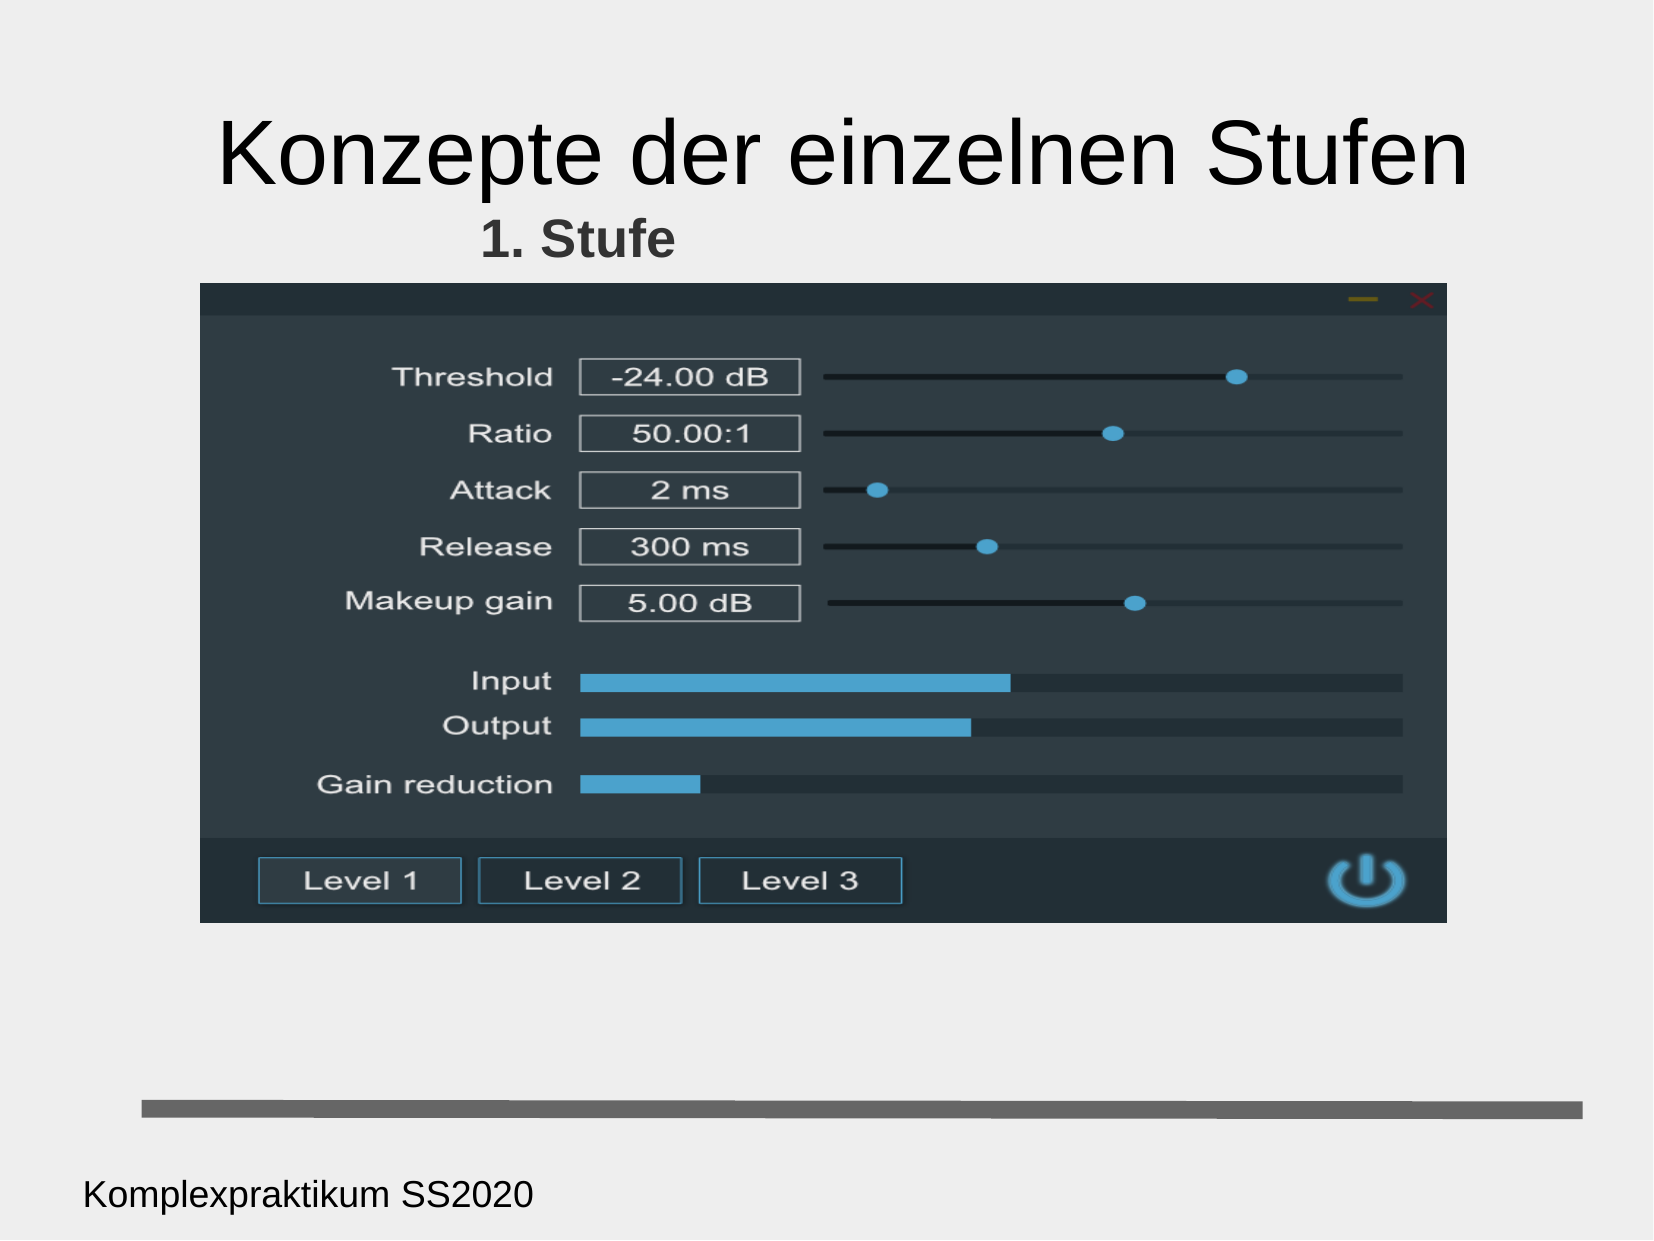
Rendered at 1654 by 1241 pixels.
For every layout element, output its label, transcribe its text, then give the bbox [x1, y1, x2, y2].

title Konzepte der einzelnen Stufen [82, 49, 1571, 257]
picture [200, 283, 1447, 923]
text_box Komplexpraktikum SS2020 [59, 1157, 957, 1233]
text_box 1. Stufe [200, 200, 957, 284]
